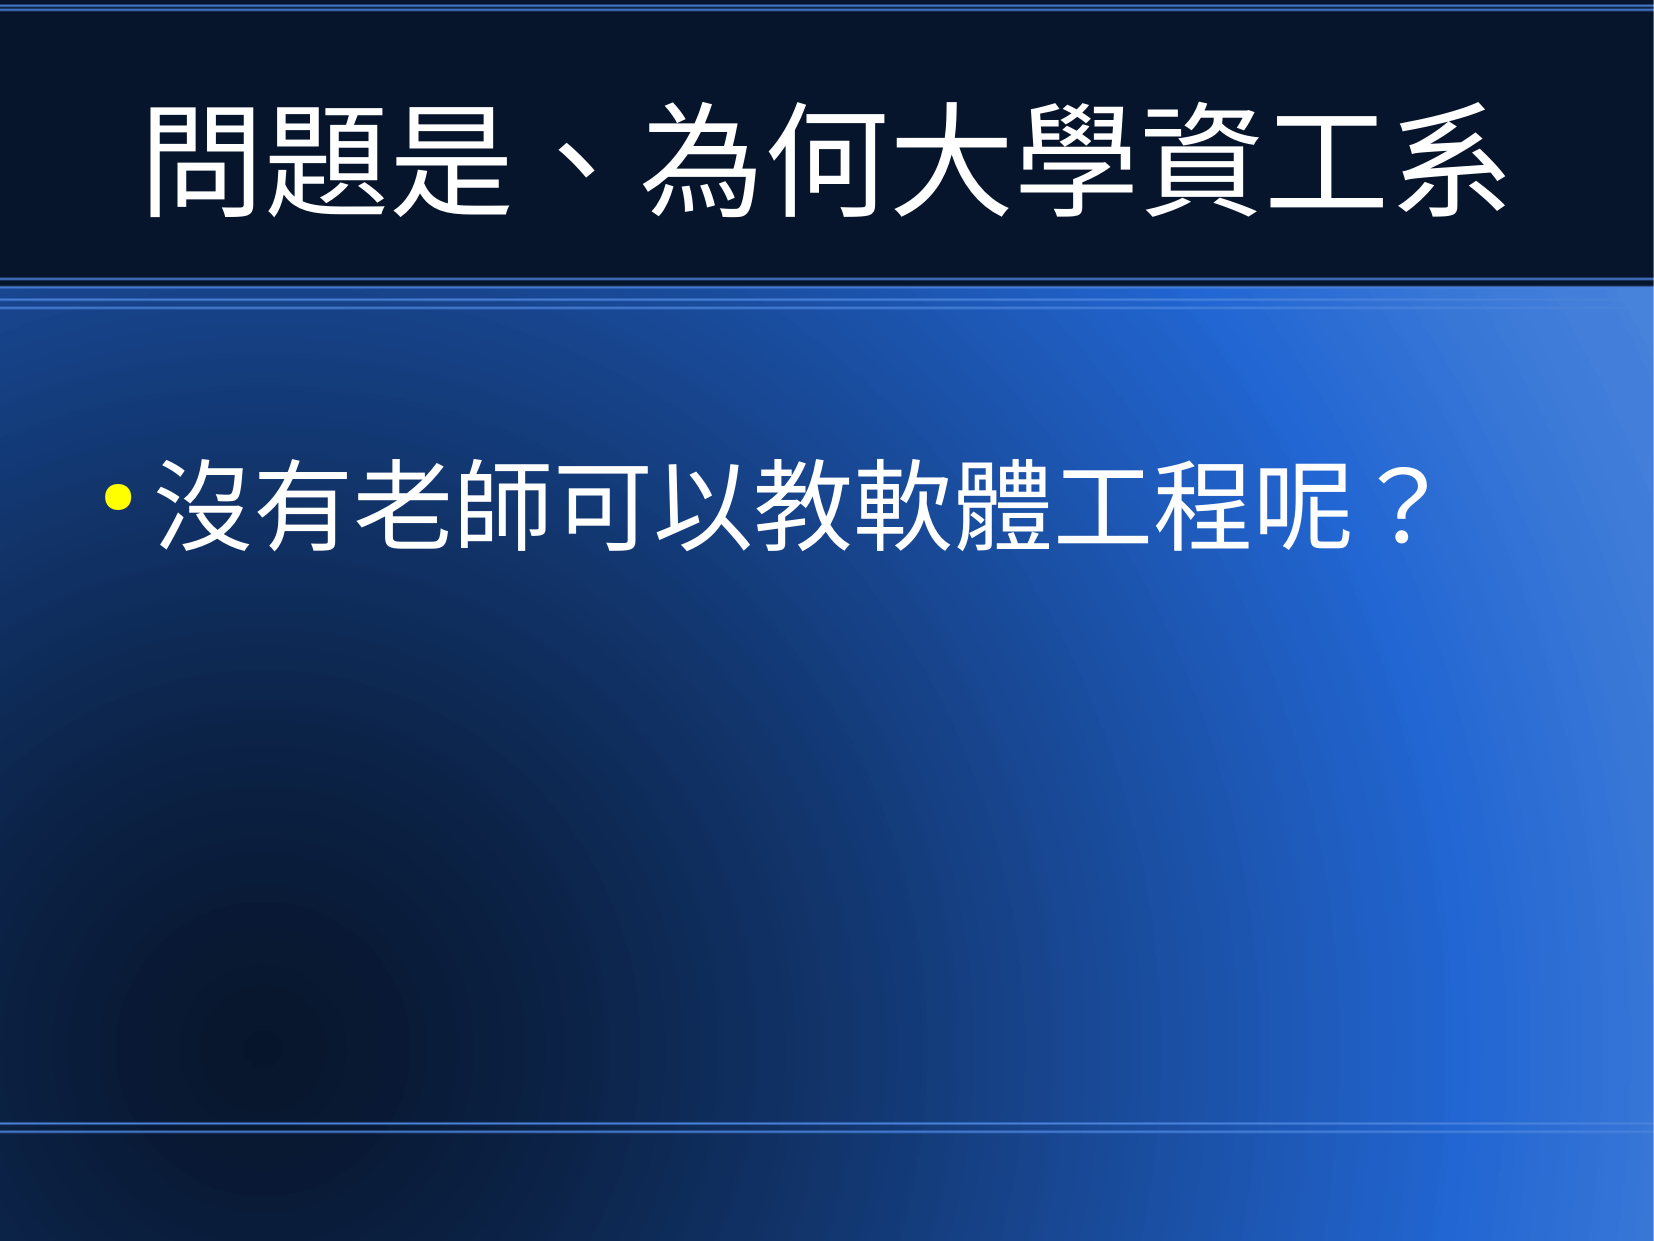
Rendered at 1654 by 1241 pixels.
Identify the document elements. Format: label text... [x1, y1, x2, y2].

list 沒有老師可以教軟體工程呢？ [82, 355, 1571, 1241]
picture [0, 0, 1654, 1241]
title 問題是、為何大學資工系 [82, 49, 1571, 257]
